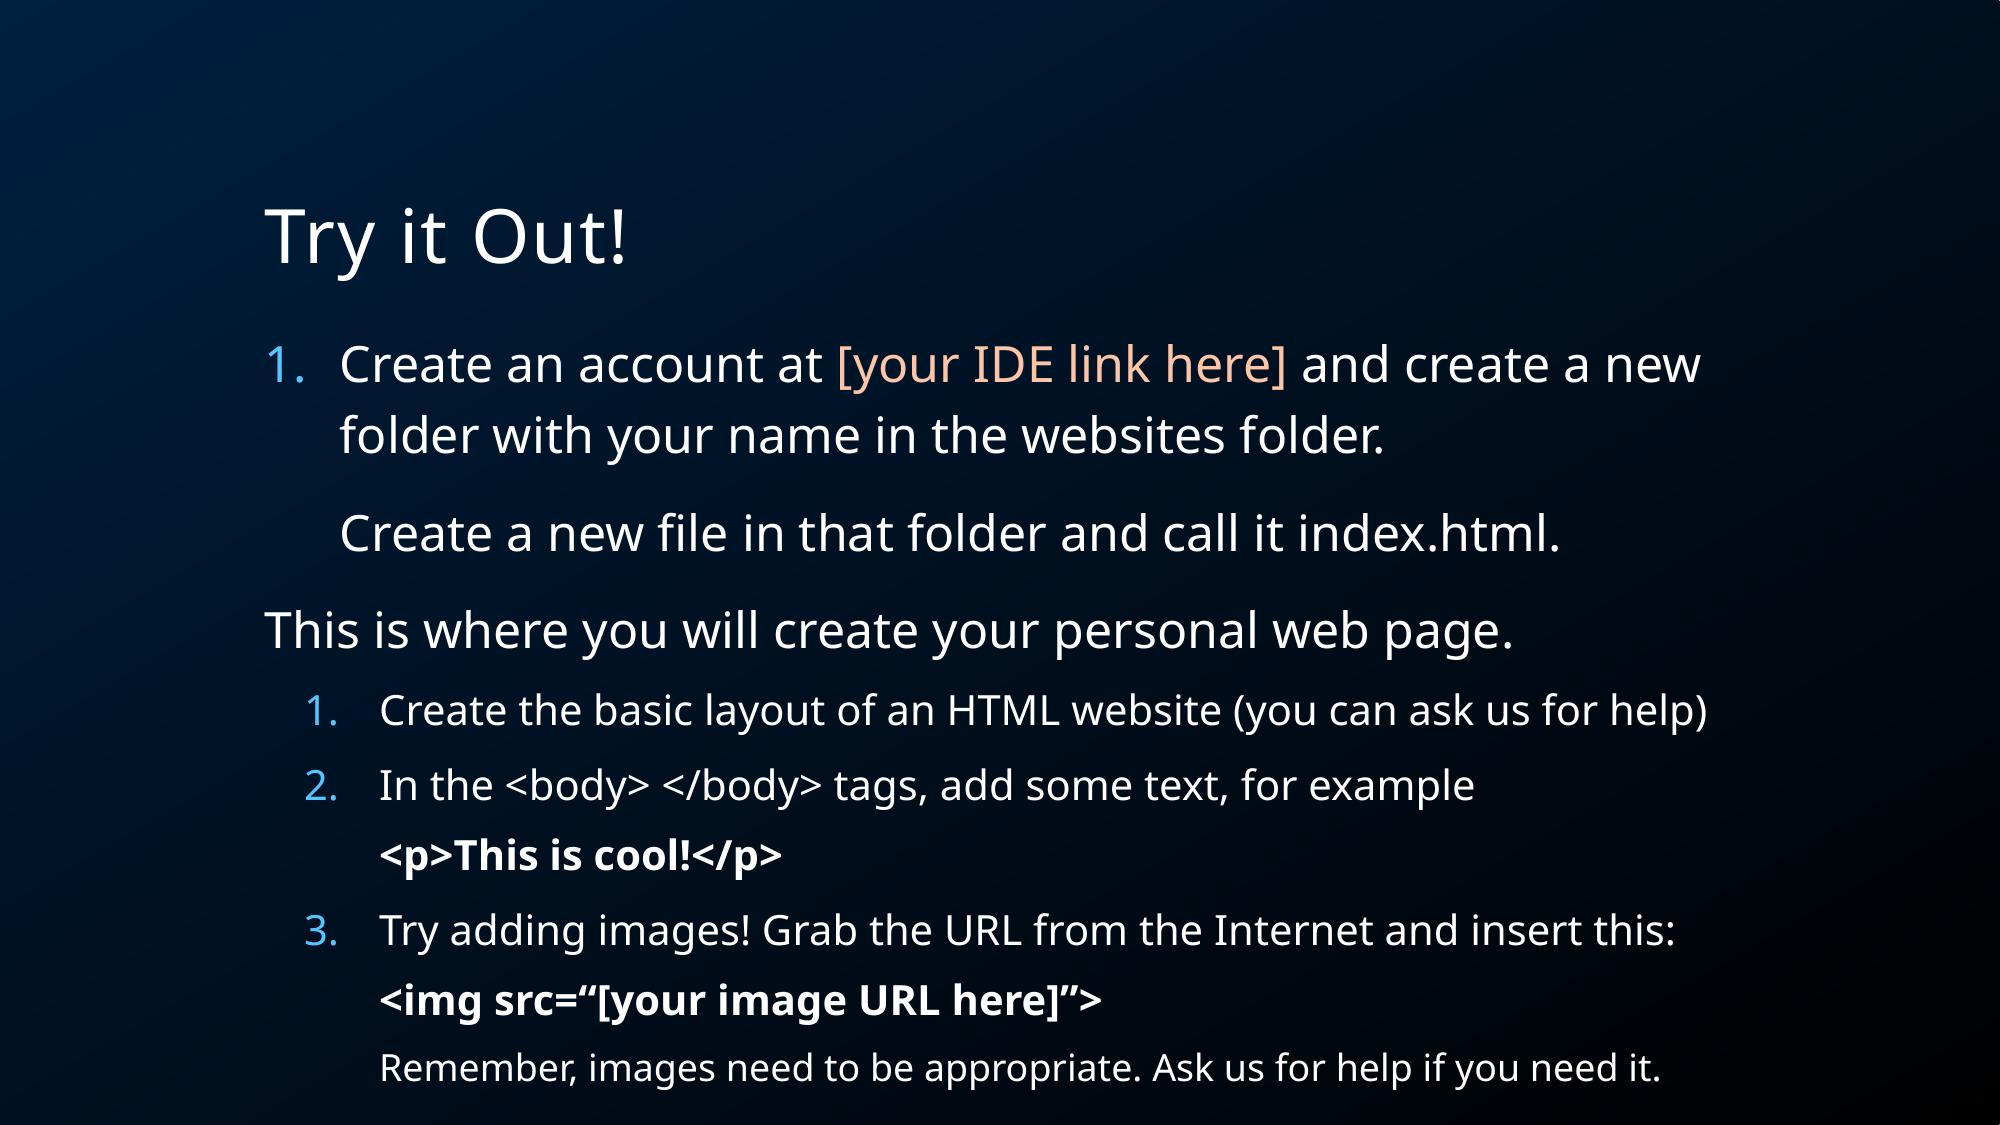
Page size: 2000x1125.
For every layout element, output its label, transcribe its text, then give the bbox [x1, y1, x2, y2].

title Try it Out! [249, 62, 1750, 288]
list Create an account at [your IDE link here] and create a new folder with your name in the websites folder. Create a new file in that folder and call it index.html. This is where you will create your personal web page. Create the basic layout of an HTML website (you can ask us for help) In the <body> </body> tags, add some text, for example <p>This is cool!</p> Try adding images! Grab the URL from the Internet and insert this: <img src=“[your image URL here]”> Remember, images need to be appropriate. Ask us for help if you need it. [249, 312, 1813, 1113]
